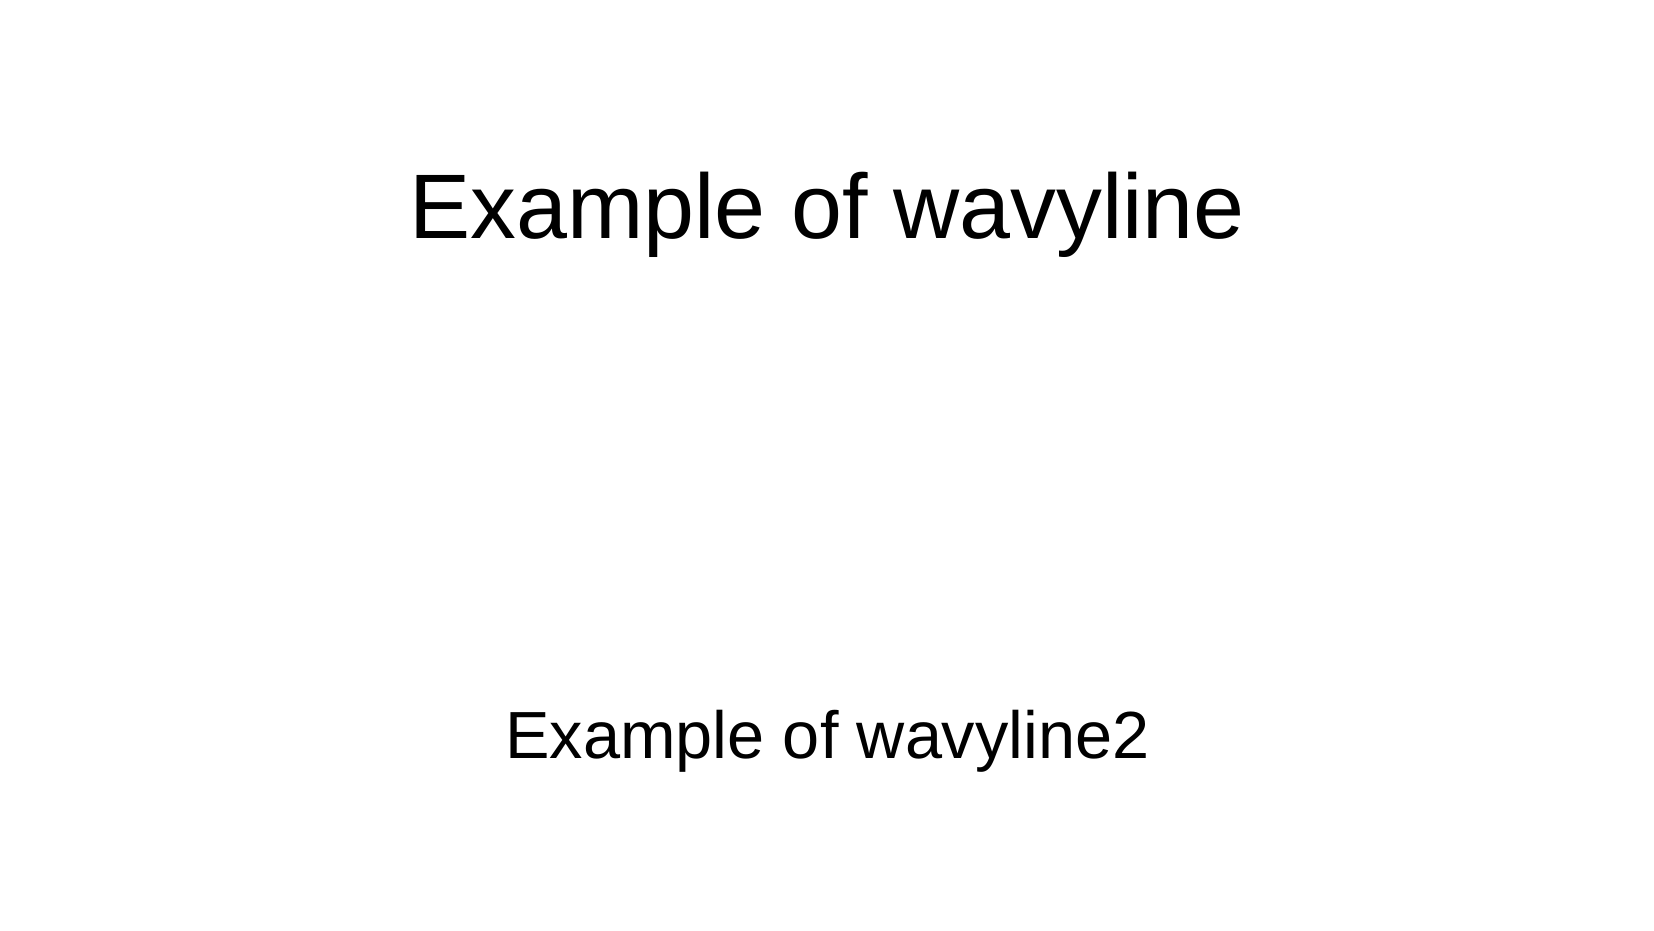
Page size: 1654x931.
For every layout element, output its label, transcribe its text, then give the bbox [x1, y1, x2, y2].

title Example of wavyline [121, 102, 1534, 311]
subtitle Example of wavyline2 [121, 344, 1534, 931]
